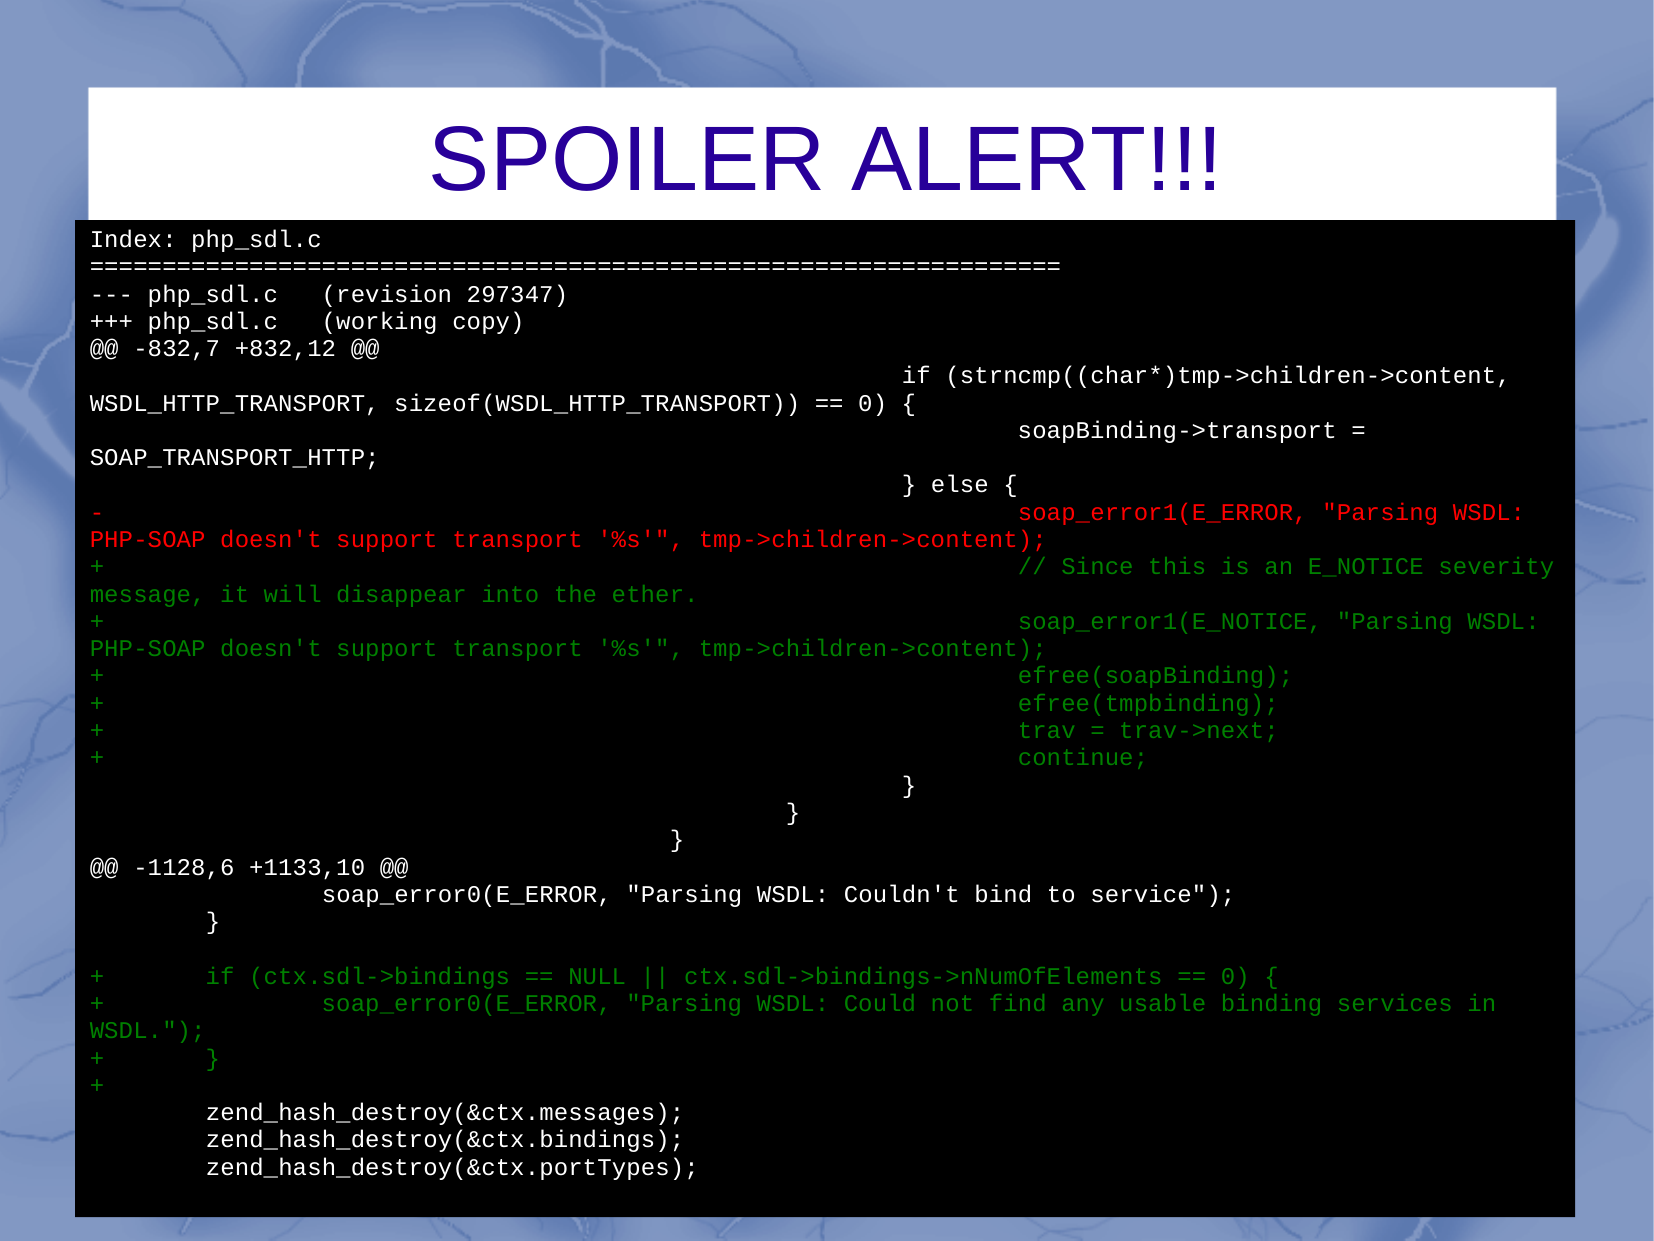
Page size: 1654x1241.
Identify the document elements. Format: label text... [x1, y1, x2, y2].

text_box Index: php_sdl.c =================================================================== --- php_sdl.c (revision 297347) +++ php_sdl.c (working copy) @@ -832,7 +832,12 @@ if (strncmp((char*)tmp->children->content, WSDL_HTTP_TRANSPORT, sizeof(WSDL_HTTP_TRANSPORT)) == 0) { soapBinding->transport = SOAP_TRANSPORT_HTTP; } else { - soap_error1(E_ERROR, "Parsing WSDL: PHP-SOAP doesn't support transport '%s'", tmp->children->content); + // Since this is an E_NOTICE severity message, it will disappear into the ether. + soap_error1(E_NOTICE, "Parsing WSDL: PHP-SOAP doesn't support transport '%s'", tmp->children->content); + efree(soapBinding); + efree(tmpbinding); + trav = trav->next; + continue; } } } @@ -1128,6 +1133,10 @@ soap_error0(E_ERROR, "Parsing WSDL: Couldn't bind to service"); } + if (ctx.sdl->bindings == NULL || ctx.sdl->bindings->nNumOfElements == 0) { + soap_error0(E_ERROR, "Parsing WSDL: Could not find any usable binding services in WSDL."); + } + zend_hash_destroy(&ctx.messages); zend_hash_destroy(&ctx.bindings); zend_hash_destroy(&ctx.portTypes); [75, 220, 1576, 1218]
title SPOILER ALERT!!! [82, 55, 1571, 220]
picture [0, 0, 1654, 1241]
